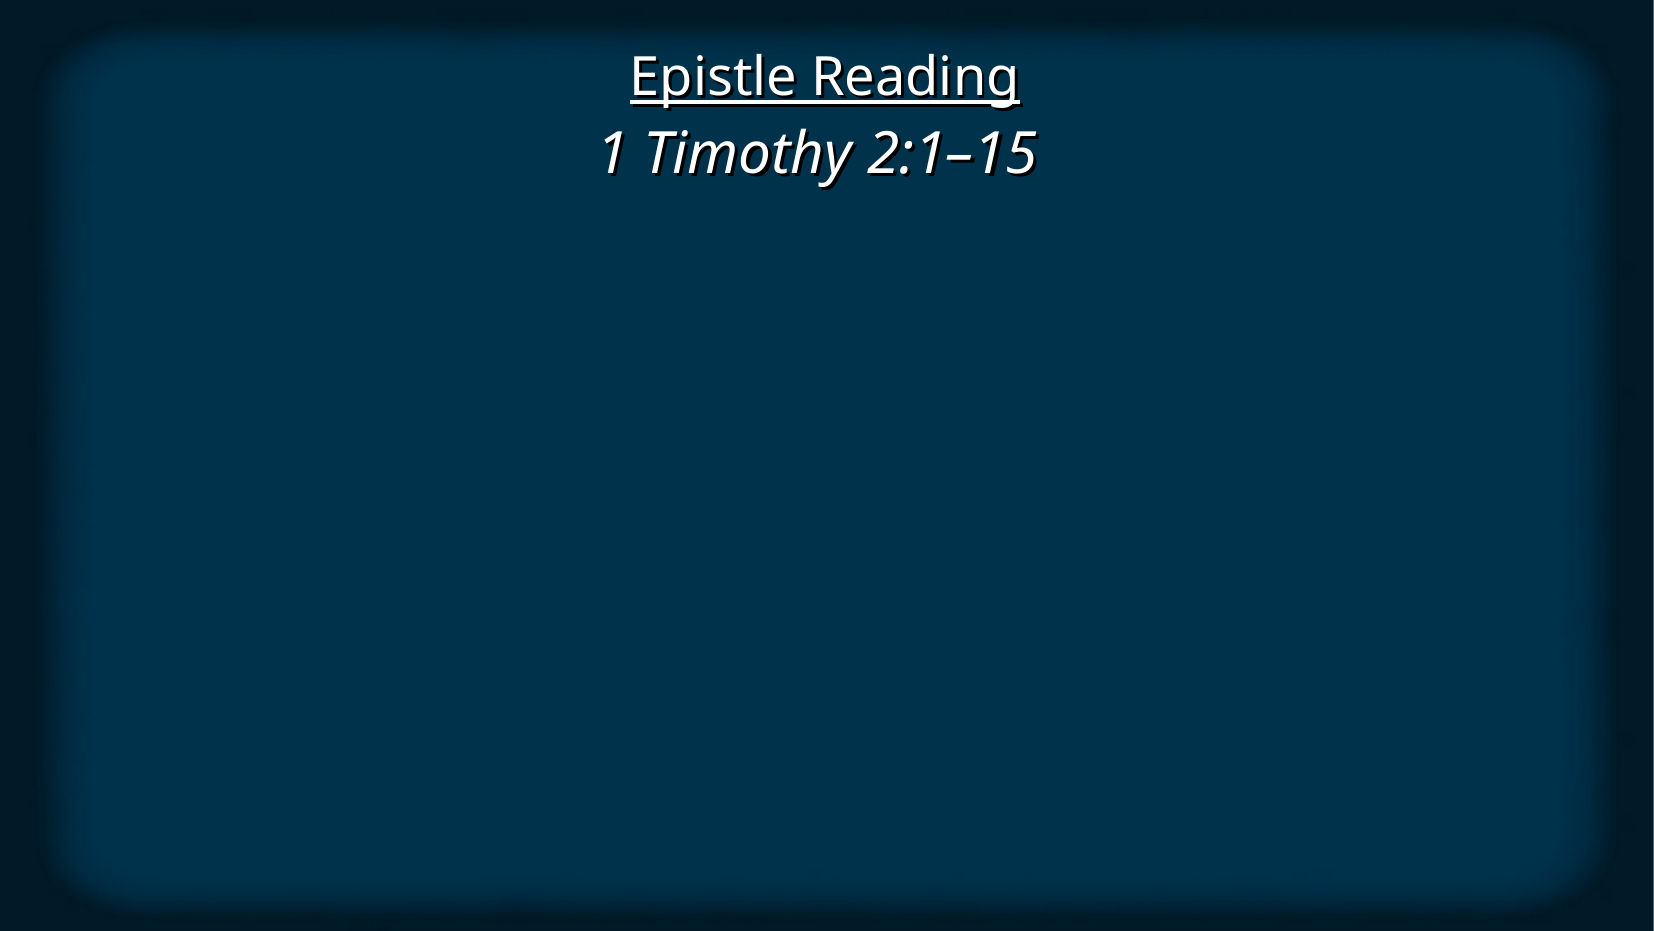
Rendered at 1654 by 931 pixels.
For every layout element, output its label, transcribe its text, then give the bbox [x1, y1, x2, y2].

picture [0, 0, 1654, 931]
text_box Epistle Reading 1 Timothy 2:1–15 [105, 30, 1546, 194]
